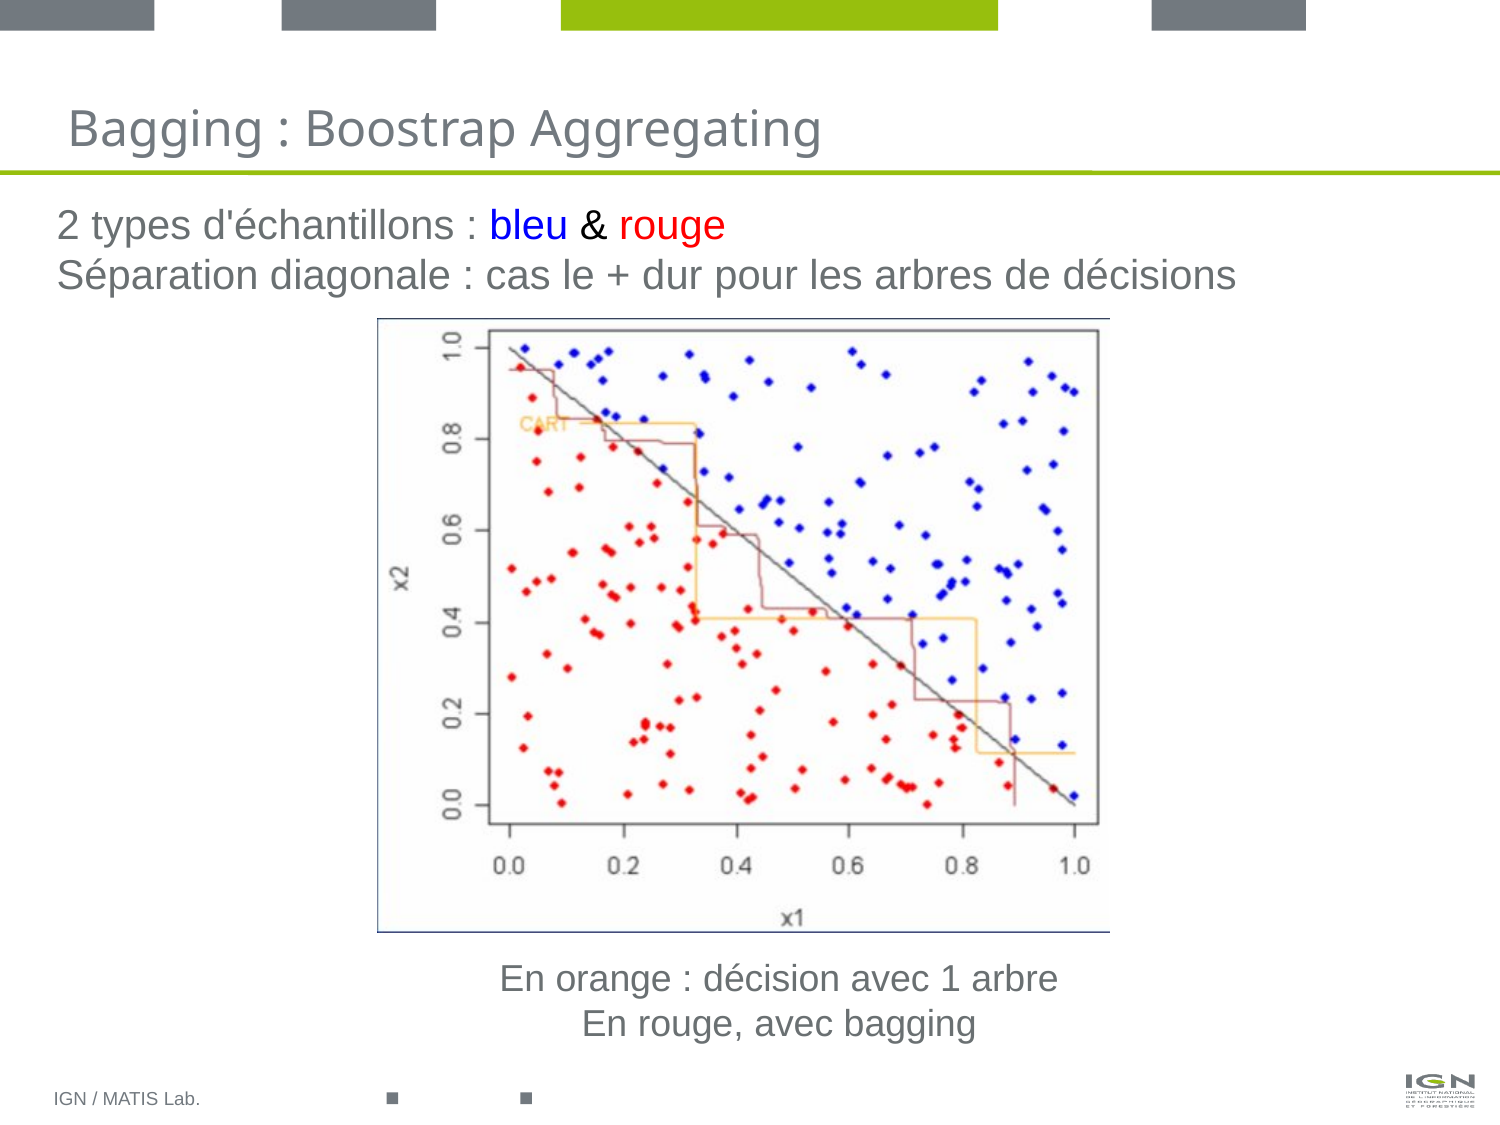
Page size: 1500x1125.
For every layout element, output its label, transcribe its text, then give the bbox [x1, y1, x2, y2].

text_box 2 types d'échantillons : bleu & rouge Séparation diagonale : cas le + dur pour les arbres de décisions [41, 190, 1276, 295]
picture [377, 318, 1110, 933]
text_box IGN / MATIS Lab. [38, 1067, 514, 1125]
text_box Bagging : Boostrap Aggregating [53, 80, 1425, 173]
text_box En orange : décision avec 1 arbre En rouge, avec bagging [448, 946, 1110, 1051]
picture [1404, 1074, 1475, 1108]
